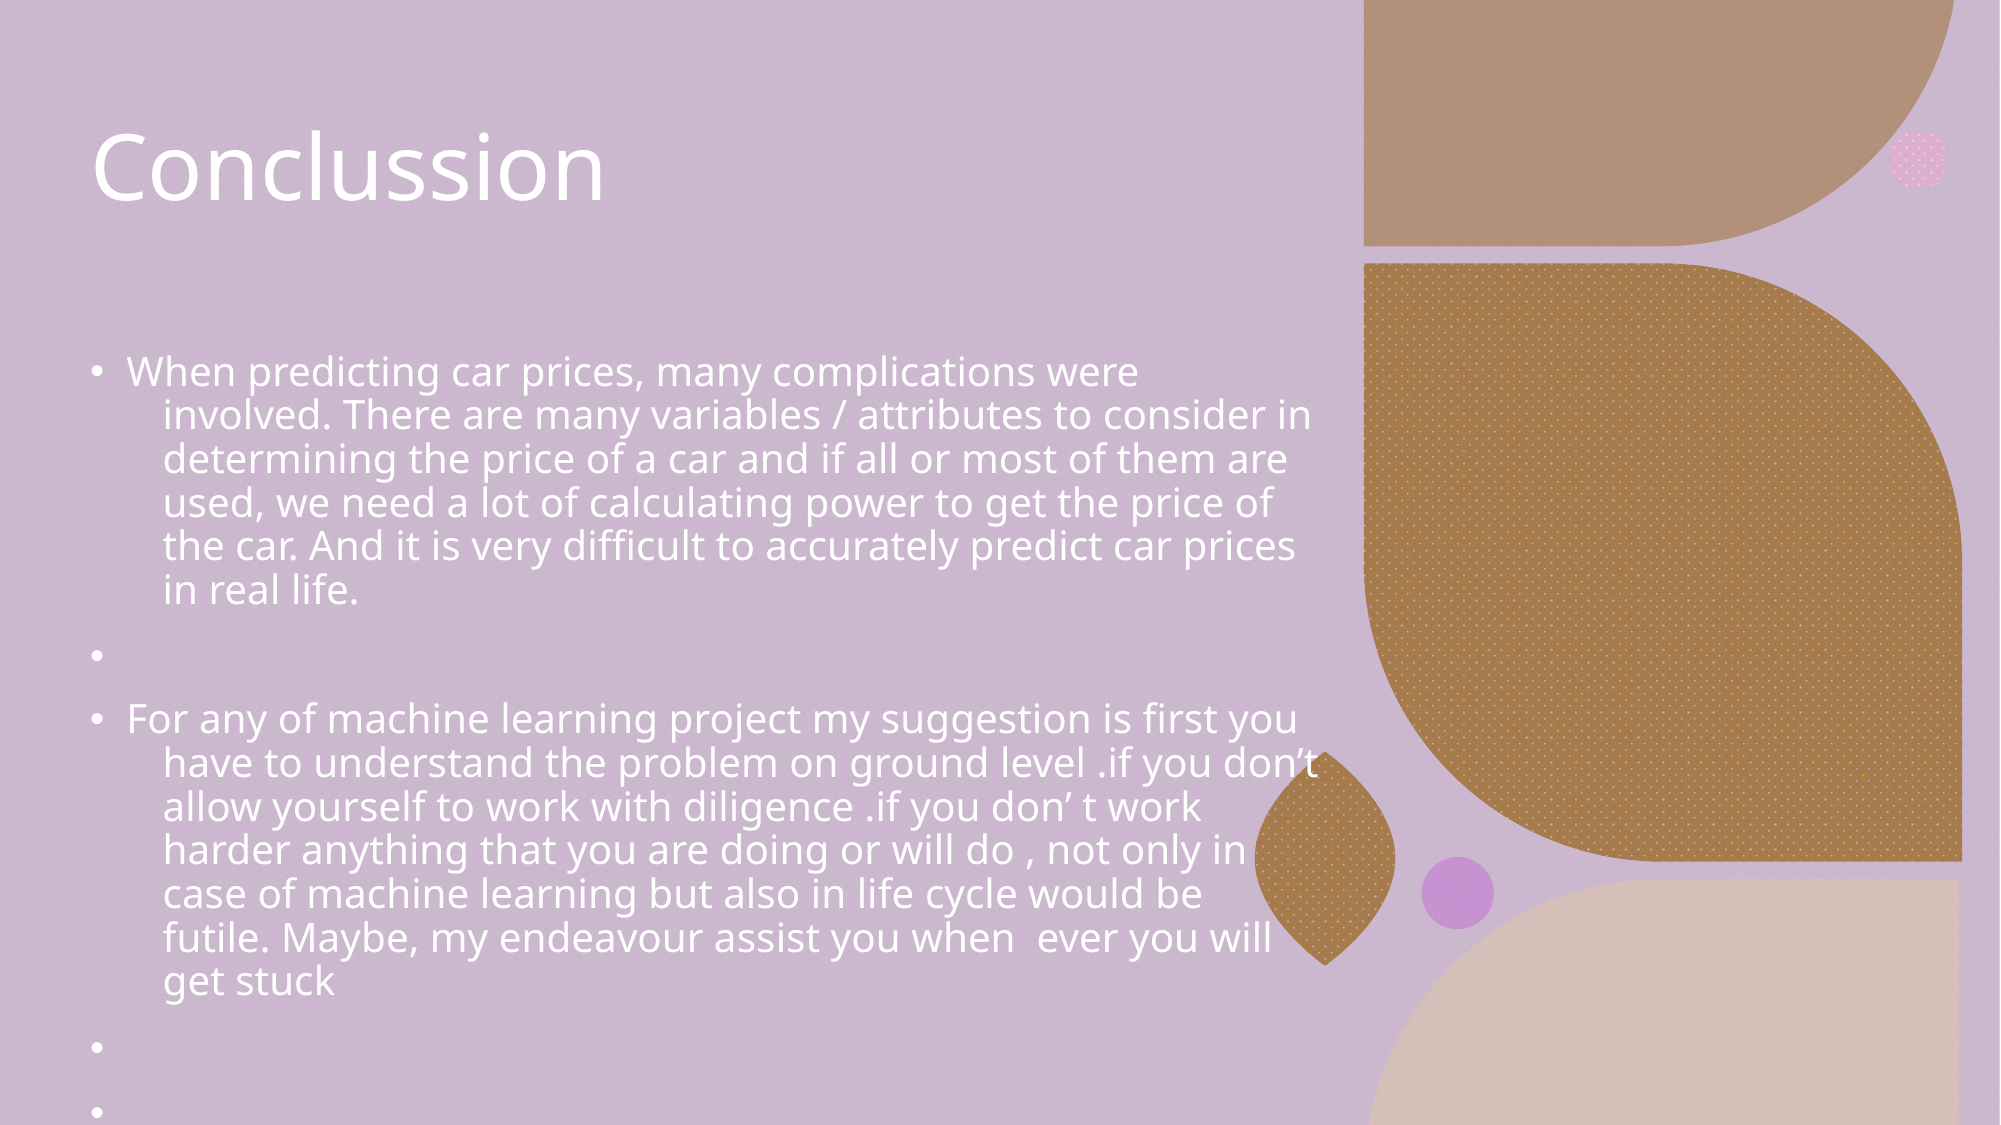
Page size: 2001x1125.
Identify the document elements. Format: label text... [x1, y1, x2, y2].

text_box [0, 0, 2000, 1125]
title Conclussion [75, 109, 1336, 328]
list When predicting car prices, many complications were involved. There are many variables / attributes to consider in determining the price of a car and if all or most of them are used, we need a lot of calculating power to get the price of the car. And it is very difficult to accurately predict car prices in real life. For any of machine learning project my suggestion is first you have to understand the problem on ground level .if you don’t allow yourself to work with diligence .if you don’ t work harder anything that you are doing or will do , not only in case of machine learning but also in life cycle would be futile. Maybe, my endeavour assist you when ever you will get stuck [75, 343, 1336, 1014]
